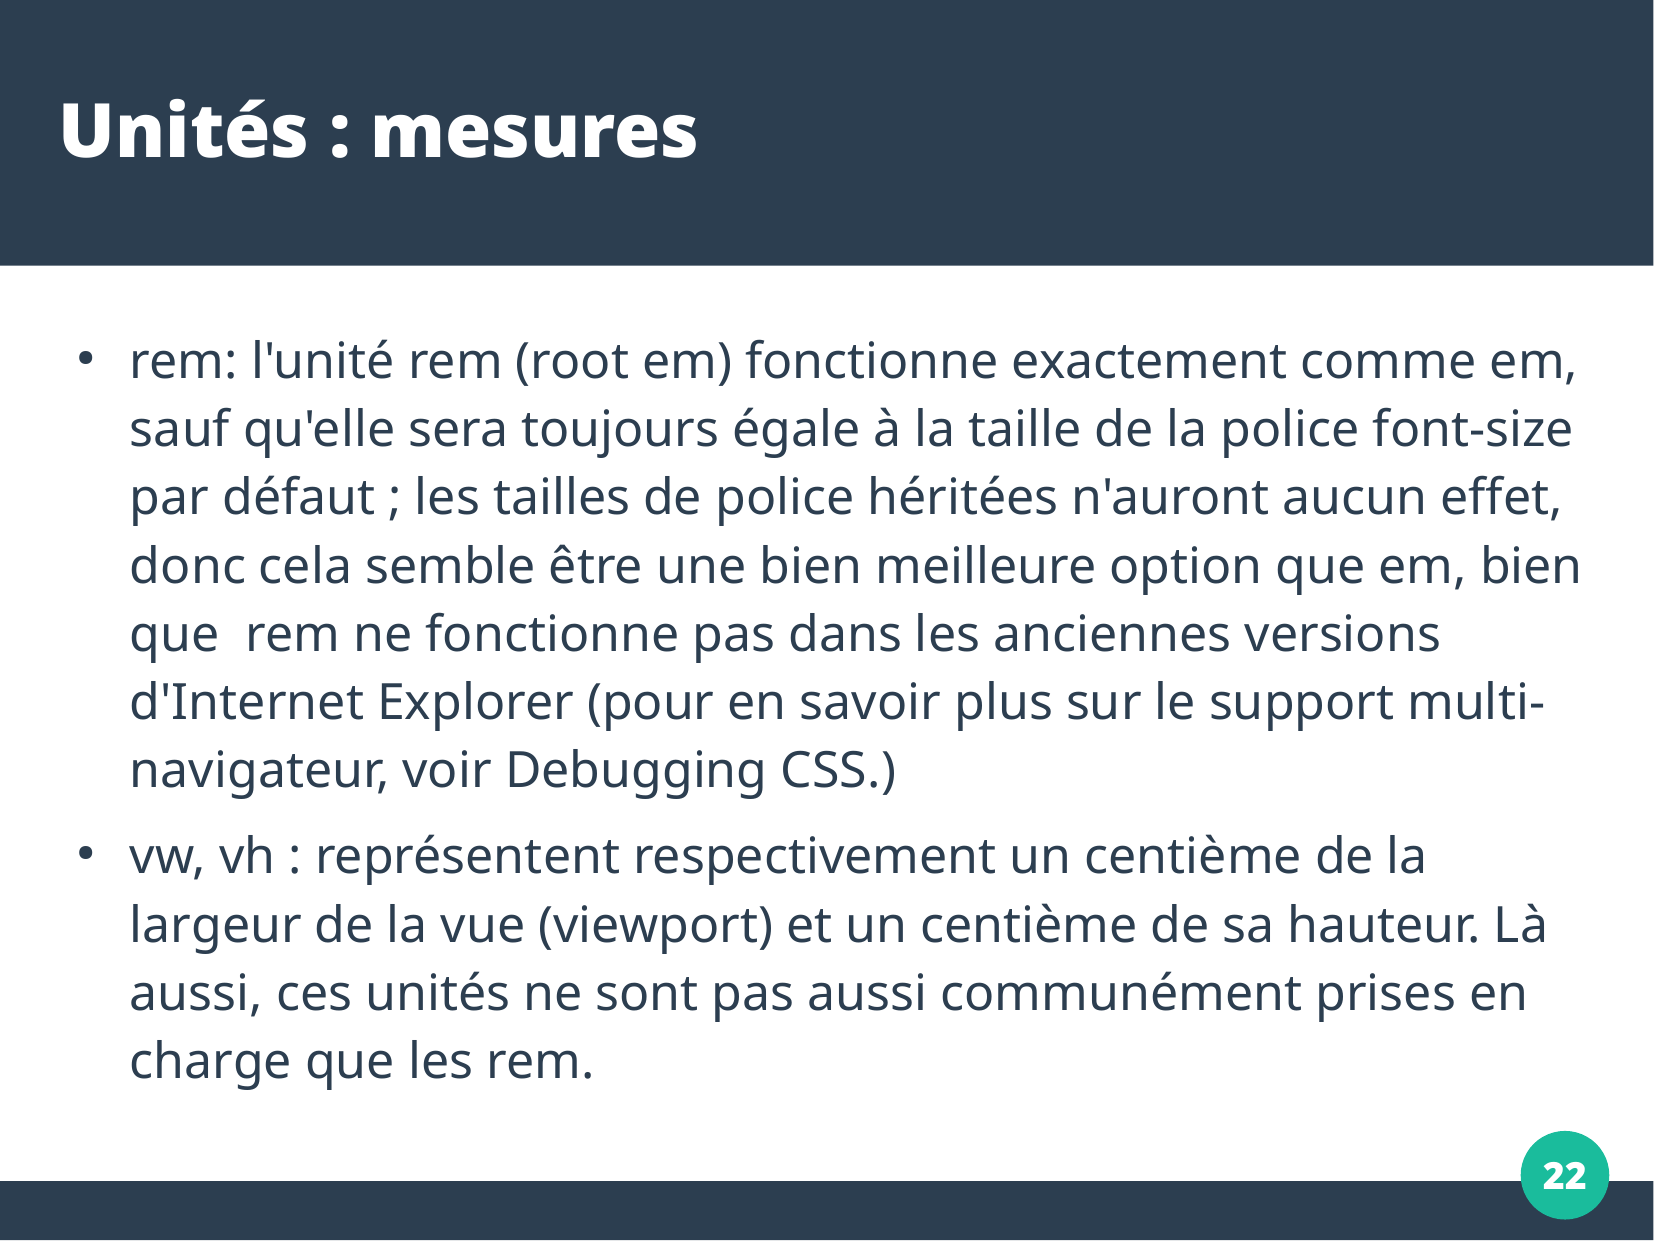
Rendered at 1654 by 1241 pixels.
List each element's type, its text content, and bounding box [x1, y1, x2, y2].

list rem: l'unité rem (root em) fonctionne exactement comme em, sauf qu'elle sera toujours égale à la taille de la police font-size par défaut ; les tailles de police héritées n'auront aucun effet, donc cela semble être une bien meilleure option que em, bien que rem ne fonctionne pas dans les anciennes versions d'Internet Explorer (pour en savoir plus sur le support multi-navigateur, voir Debugging CSS.) vw, vh : représentent respectivement un centième de la largeur de la vue (viewport) et un centième de sa hauteur. Là aussi, ces unités ne sont pas aussi communément prises en charge que les rem. [59, 324, 1595, 1042]
title Unités : mesures [59, 49, 1595, 207]
